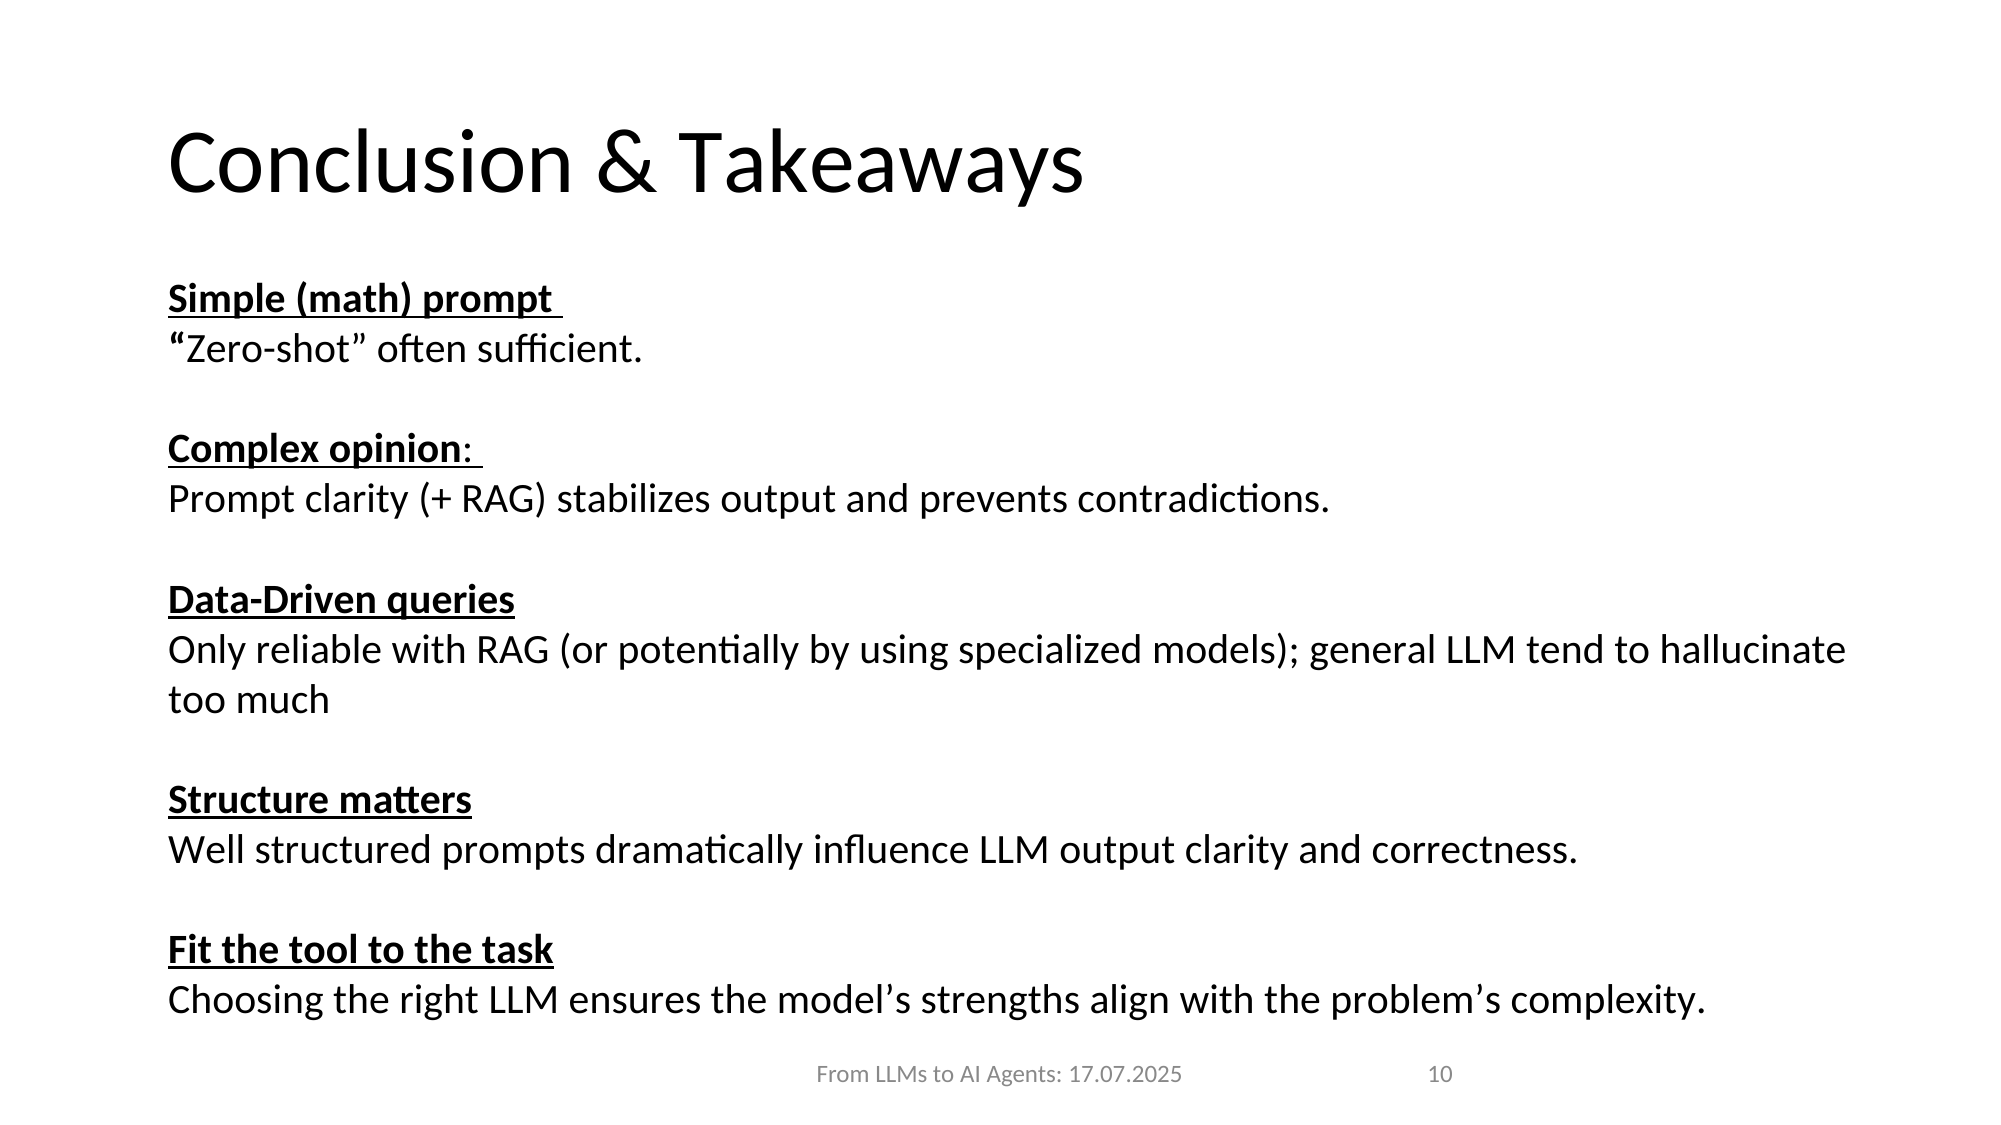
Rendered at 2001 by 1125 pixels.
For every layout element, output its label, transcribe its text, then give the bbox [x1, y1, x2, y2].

text_box Conclusion & Takeaways Simple (math) prompt “Zero-shot” often sufficient. Complex opinion: Prompt clarity (+ RAG) stabilizes output and prevents contradictions. Data-Driven queries Only reliable with RAG (or potentially by using specialized models); general LLM tend to hallucinate too much Structure matters Well structured prompts dramatically influence LLM output clarity and correctness. Fit the tool to the task Choosing the right LLM ensures the model’s strengths align with the problem’s complexity. [153, 93, 1922, 1038]
text_box From LLMs to AI Agents: 17.07.2025 [662, 1042, 1338, 1103]
text_box [1412, 1042, 1863, 1103]
